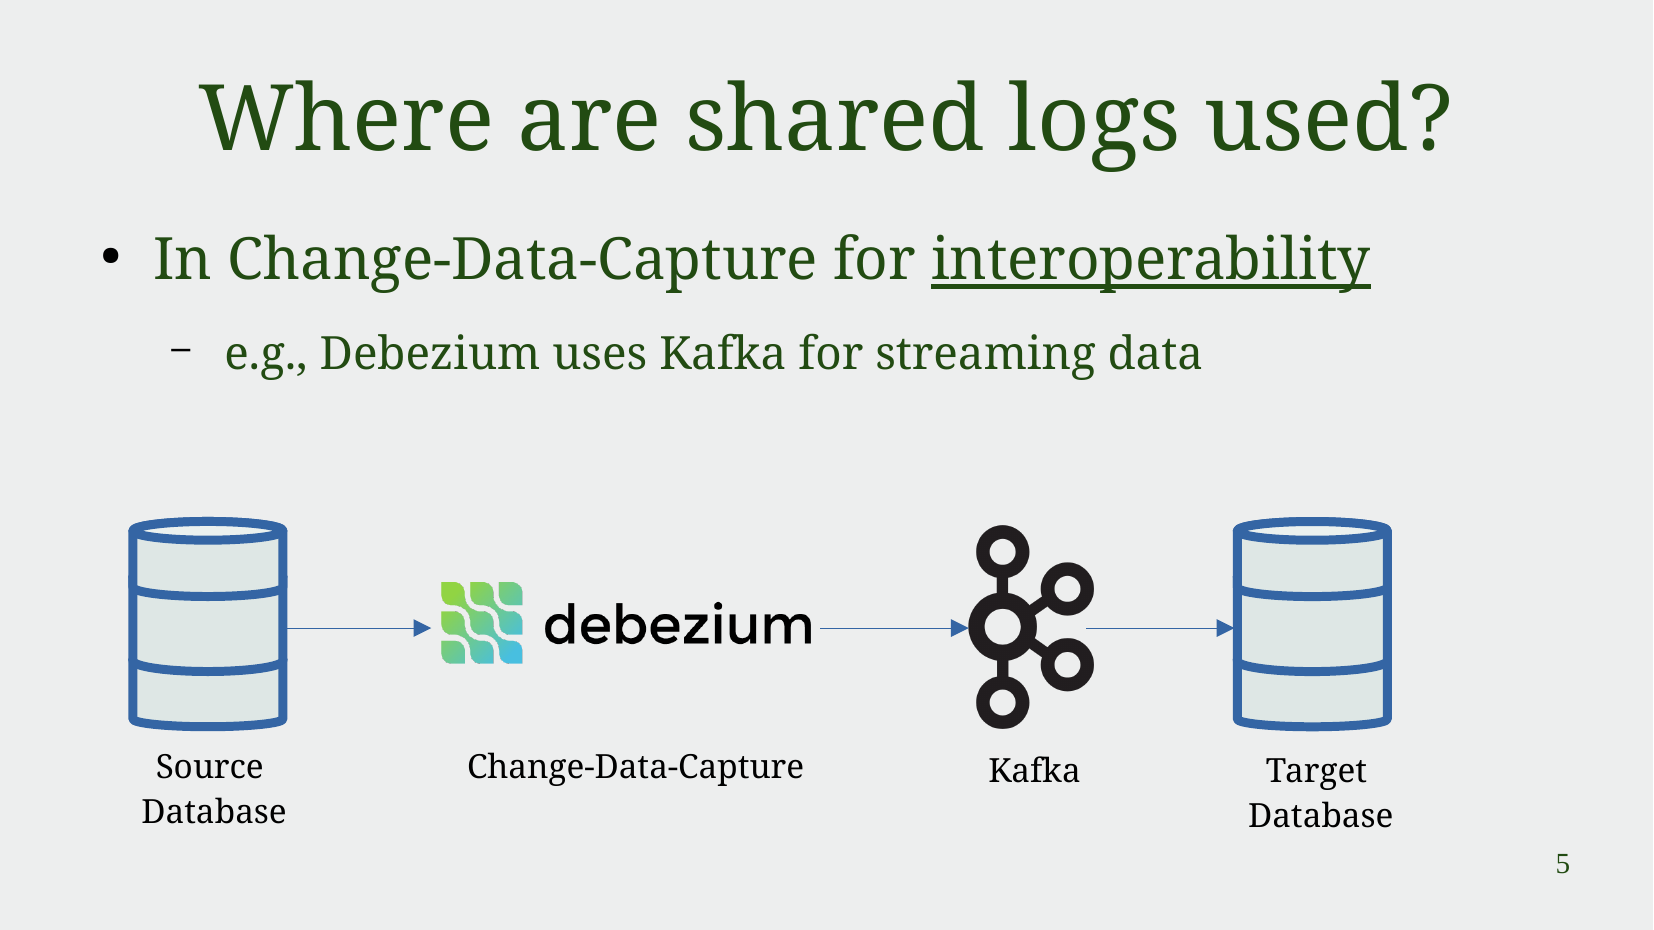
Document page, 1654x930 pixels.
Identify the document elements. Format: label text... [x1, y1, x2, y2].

text_box Kafka [973, 739, 1096, 800]
picture [929, 525, 1133, 729]
text_box [132, 531, 283, 727]
text_box Source Database [126, 735, 302, 841]
list In Change-Data-Capture for interoperability e.g., Debezium uses Kafka for streaming data [82, 217, 1571, 757]
title Where are shared logs used? [82, 37, 1571, 193]
text_box Target Database [1233, 739, 1409, 845]
picture [441, 582, 811, 664]
text_box Change-Data-Capture [452, 735, 820, 796]
text_box [1237, 532, 1388, 727]
